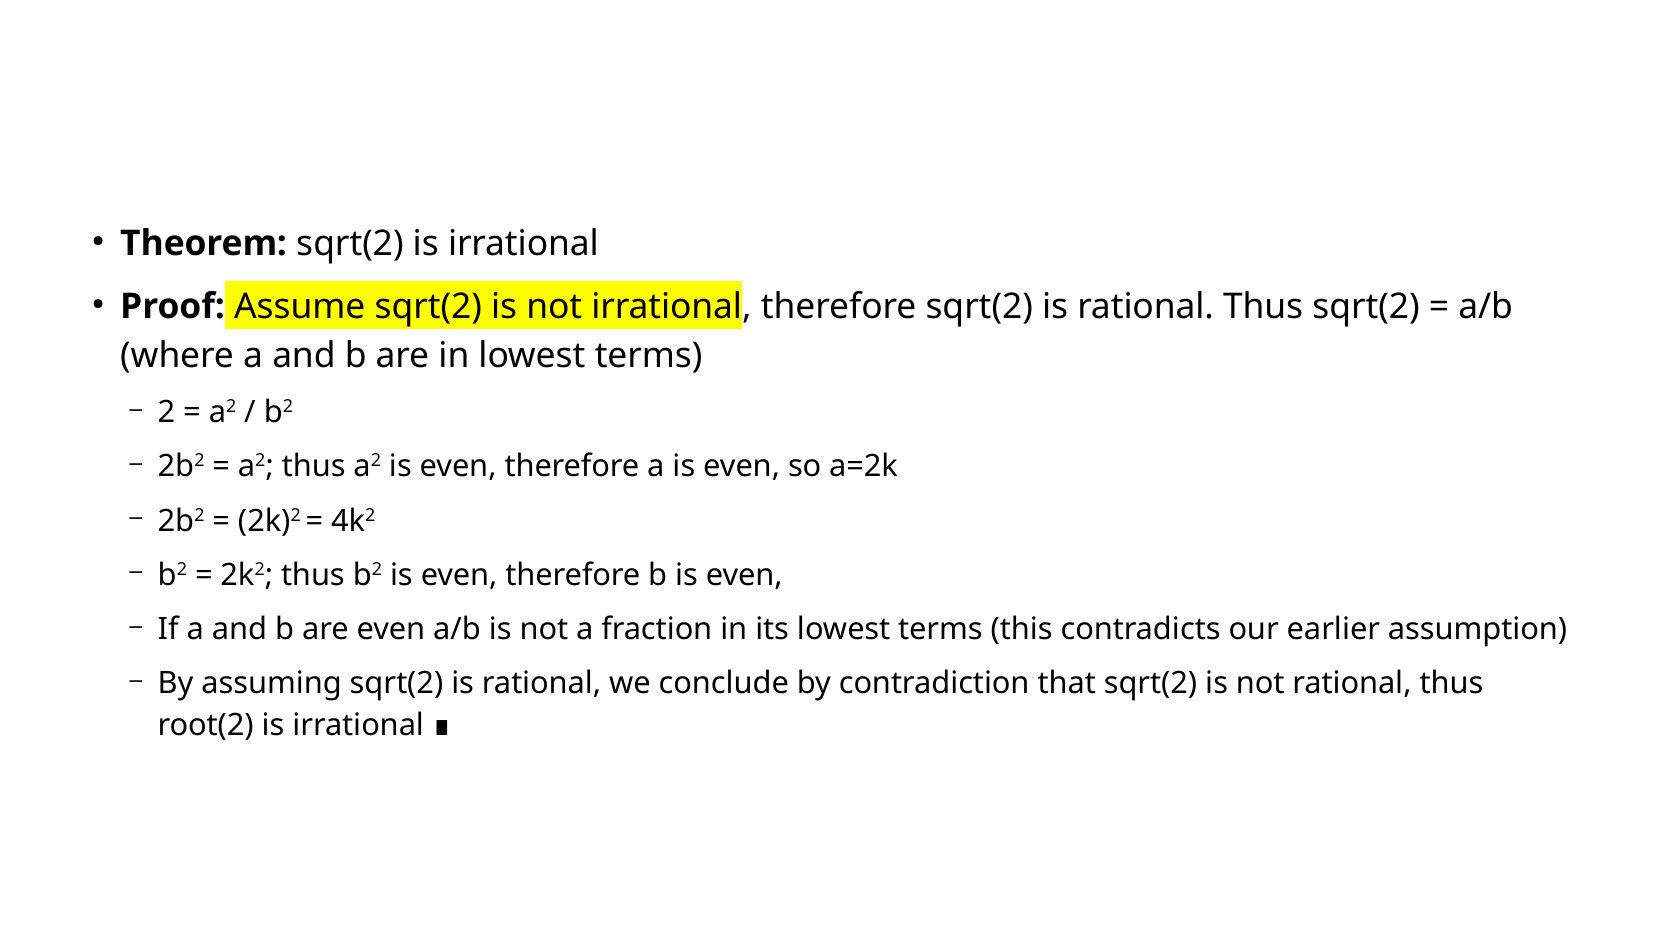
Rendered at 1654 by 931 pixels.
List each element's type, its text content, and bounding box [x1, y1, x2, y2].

list Theorem: sqrt(2) is irrational Proof: Assume sqrt(2) is not irrational, therefore sqrt(2) is rational. Thus sqrt(2) = a/b (where a and b are in lowest terms) 2 = a2 / b2 2b2 = a2; thus a2 is even, therefore a is even, so a=2k 2b2 = (2k)2 = 4k2 b2 = 2k2; thus b2 is even, therefore b is even, If a and b are even a/b is not a fraction in its lowest terms (this contradicts our earlier assumption) By assuming sqrt(2) is rational, we conclude by contradiction that sqrt(2) is not rational, thus root(2) is irrational ∎ [82, 217, 1571, 758]
